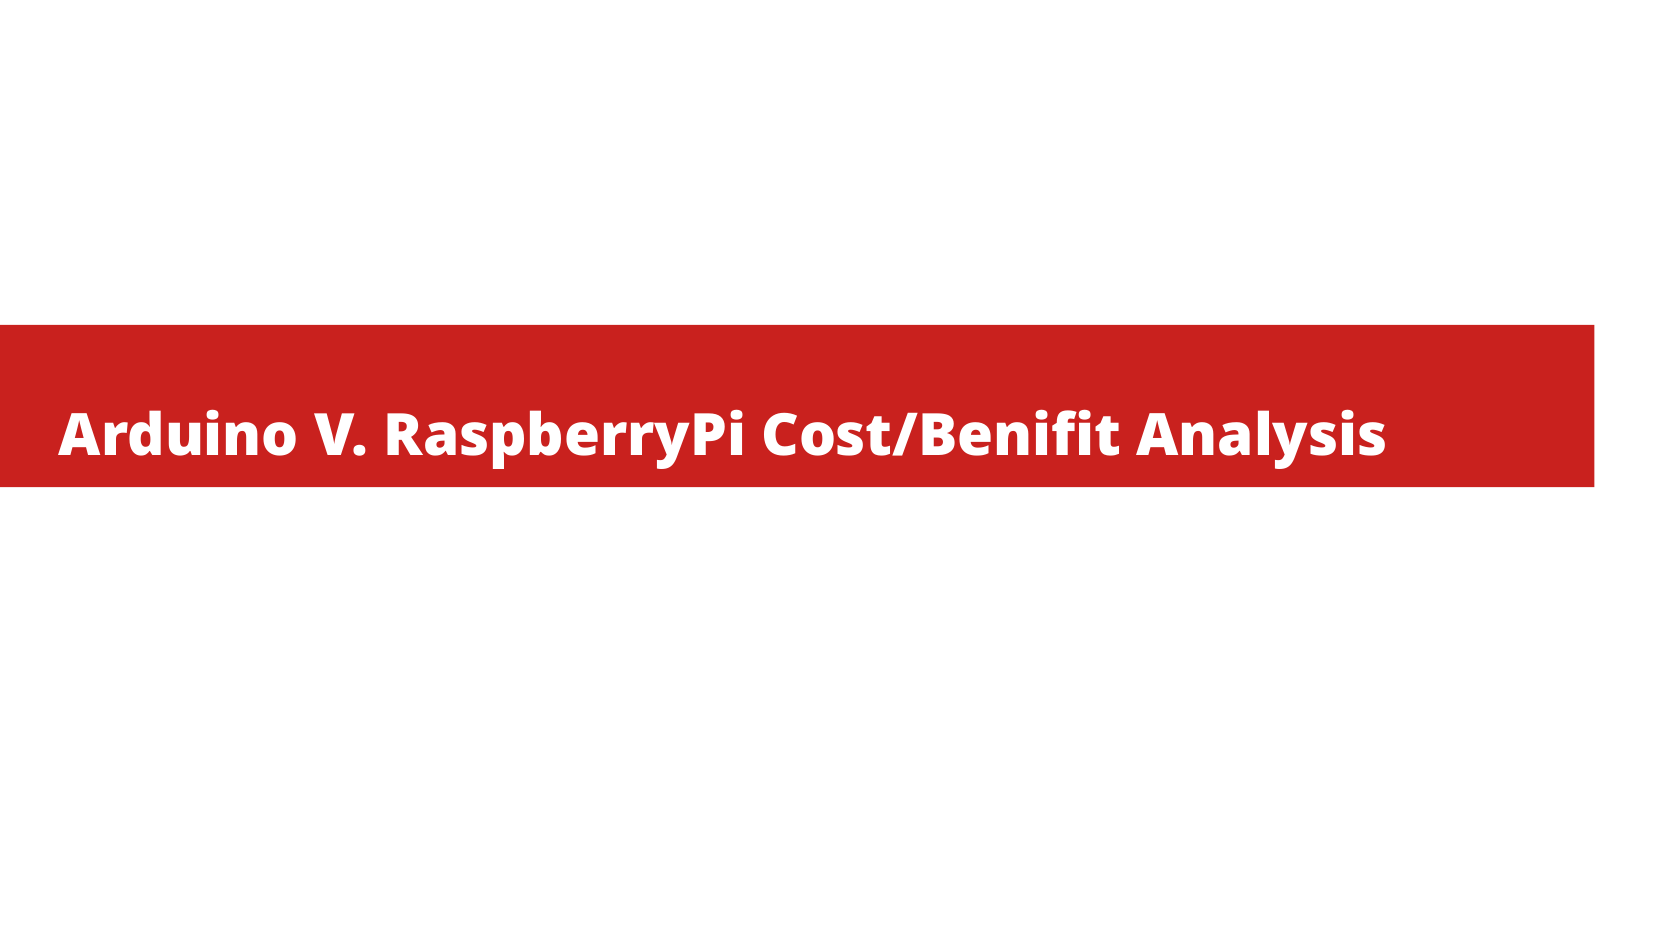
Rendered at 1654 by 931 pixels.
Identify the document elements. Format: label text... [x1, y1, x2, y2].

title Arduino V. RaspberryPi Cost/Benifit Analysis [59, 354, 1565, 473]
